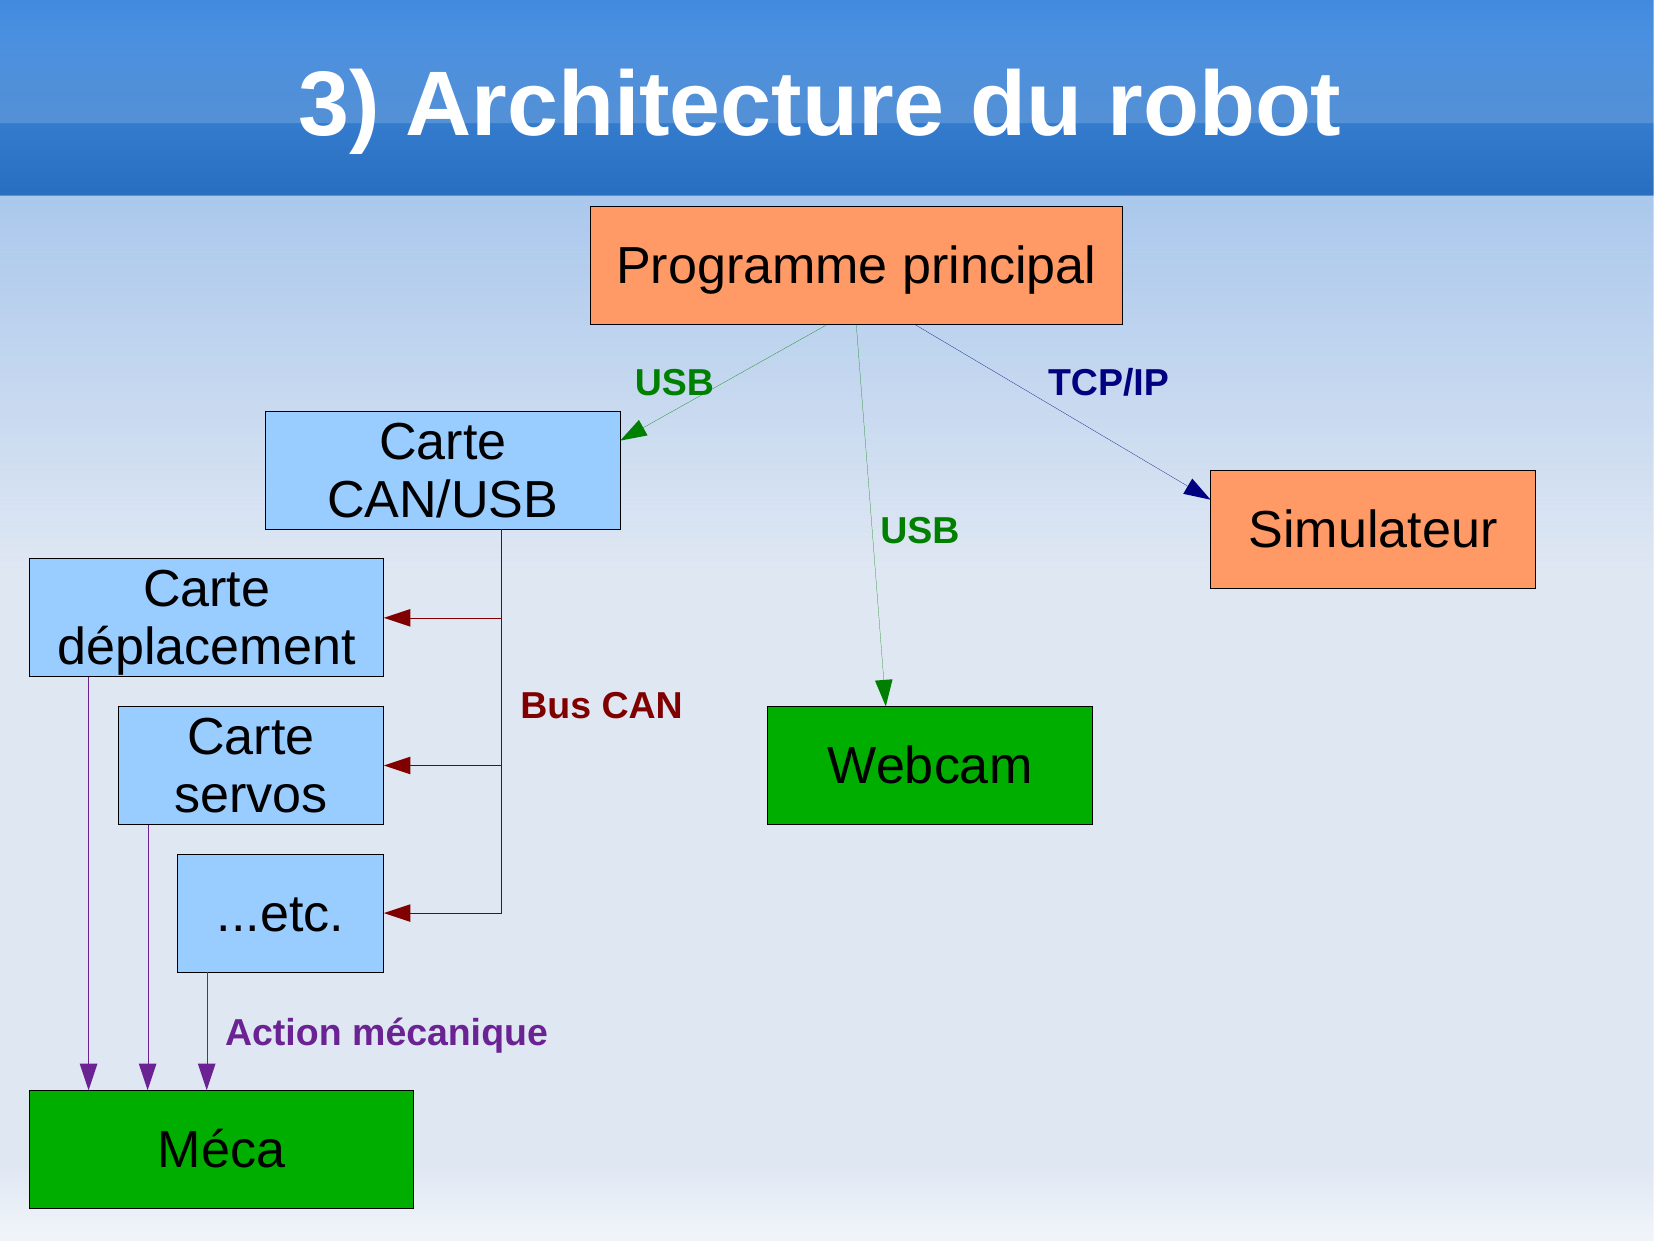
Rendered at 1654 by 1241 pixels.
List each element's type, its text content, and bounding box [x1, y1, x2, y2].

text_box Méca [29, 1090, 414, 1209]
picture [0, 0, 1654, 1241]
text_box Carte CAN/USB [265, 411, 621, 530]
text_box Bus CAN [505, 676, 697, 734]
text_box Webcam [767, 706, 1093, 825]
title 3) Architecture du robot [76, 7, 1565, 200]
text_box TCP/IP [1033, 354, 1185, 412]
text_box USB [620, 354, 729, 412]
text_box USB [865, 501, 874, 559]
text_box Action mécanique [210, 1003, 563, 1061]
text_box Programme principal [590, 206, 1123, 325]
text_box Carte servos [118, 706, 384, 825]
text_box ...etc. [177, 854, 384, 973]
text_box USB [871, 501, 975, 559]
text_box Carte déplacement [29, 558, 384, 677]
text_box Simulateur [1210, 470, 1536, 589]
